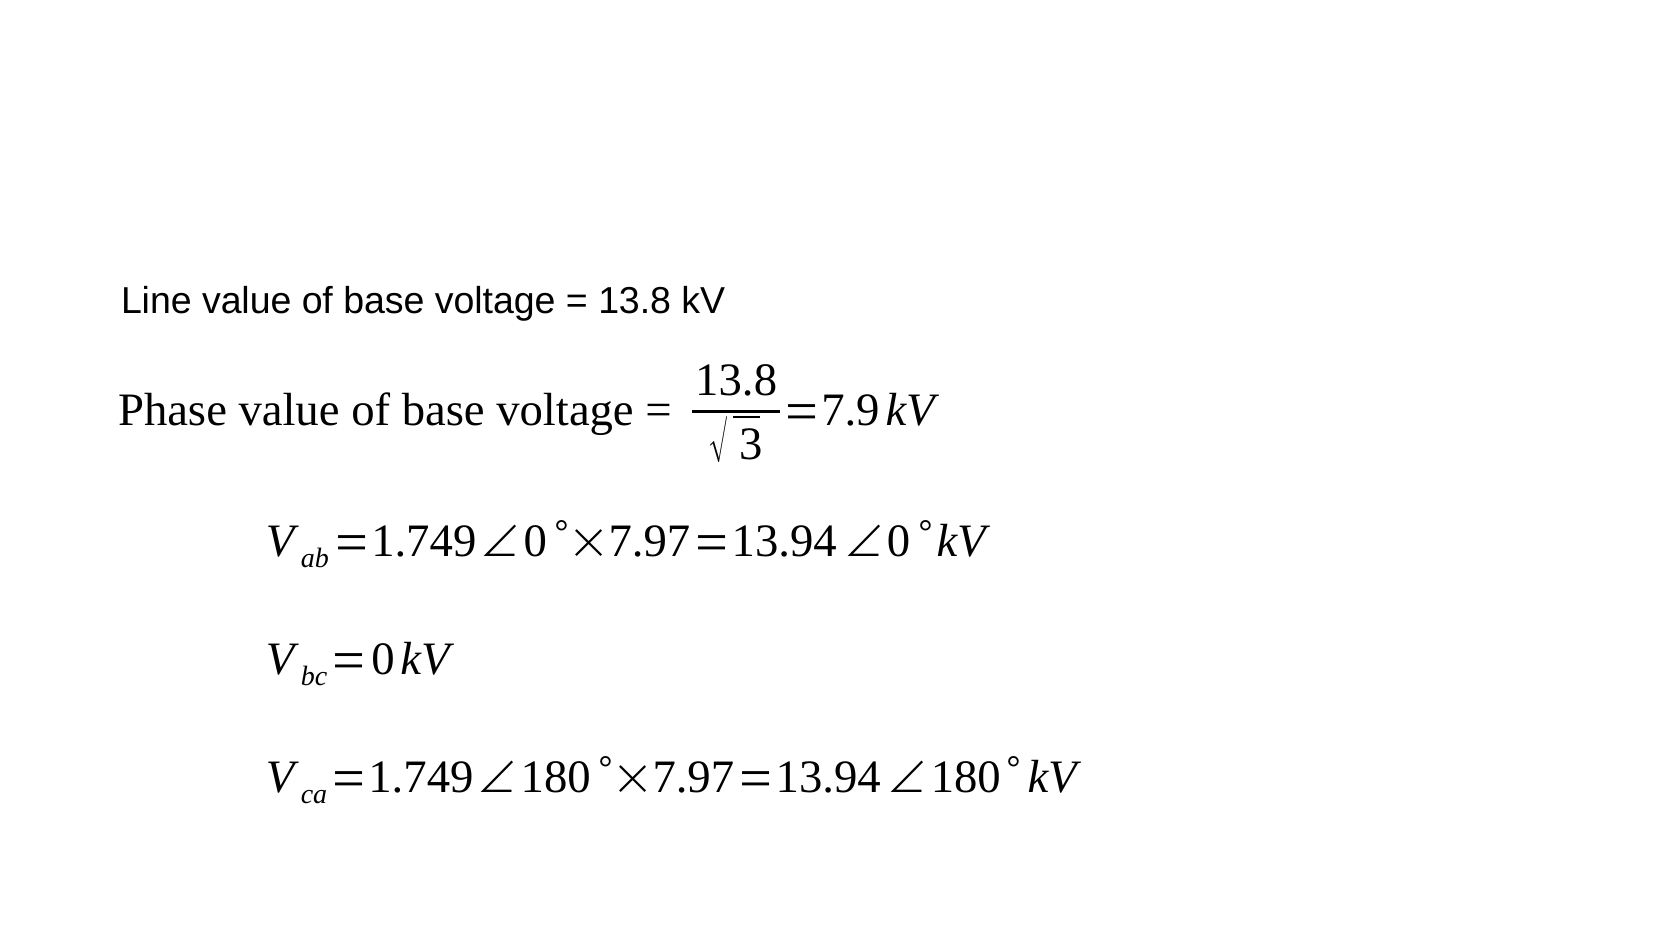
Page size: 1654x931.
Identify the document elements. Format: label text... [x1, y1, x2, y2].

chart [253, 751, 1096, 810]
chart [253, 515, 1006, 574]
text_box Line value of base voltage = 13.8 kV [106, 271, 741, 329]
chart [253, 633, 468, 692]
chart [106, 354, 955, 470]
